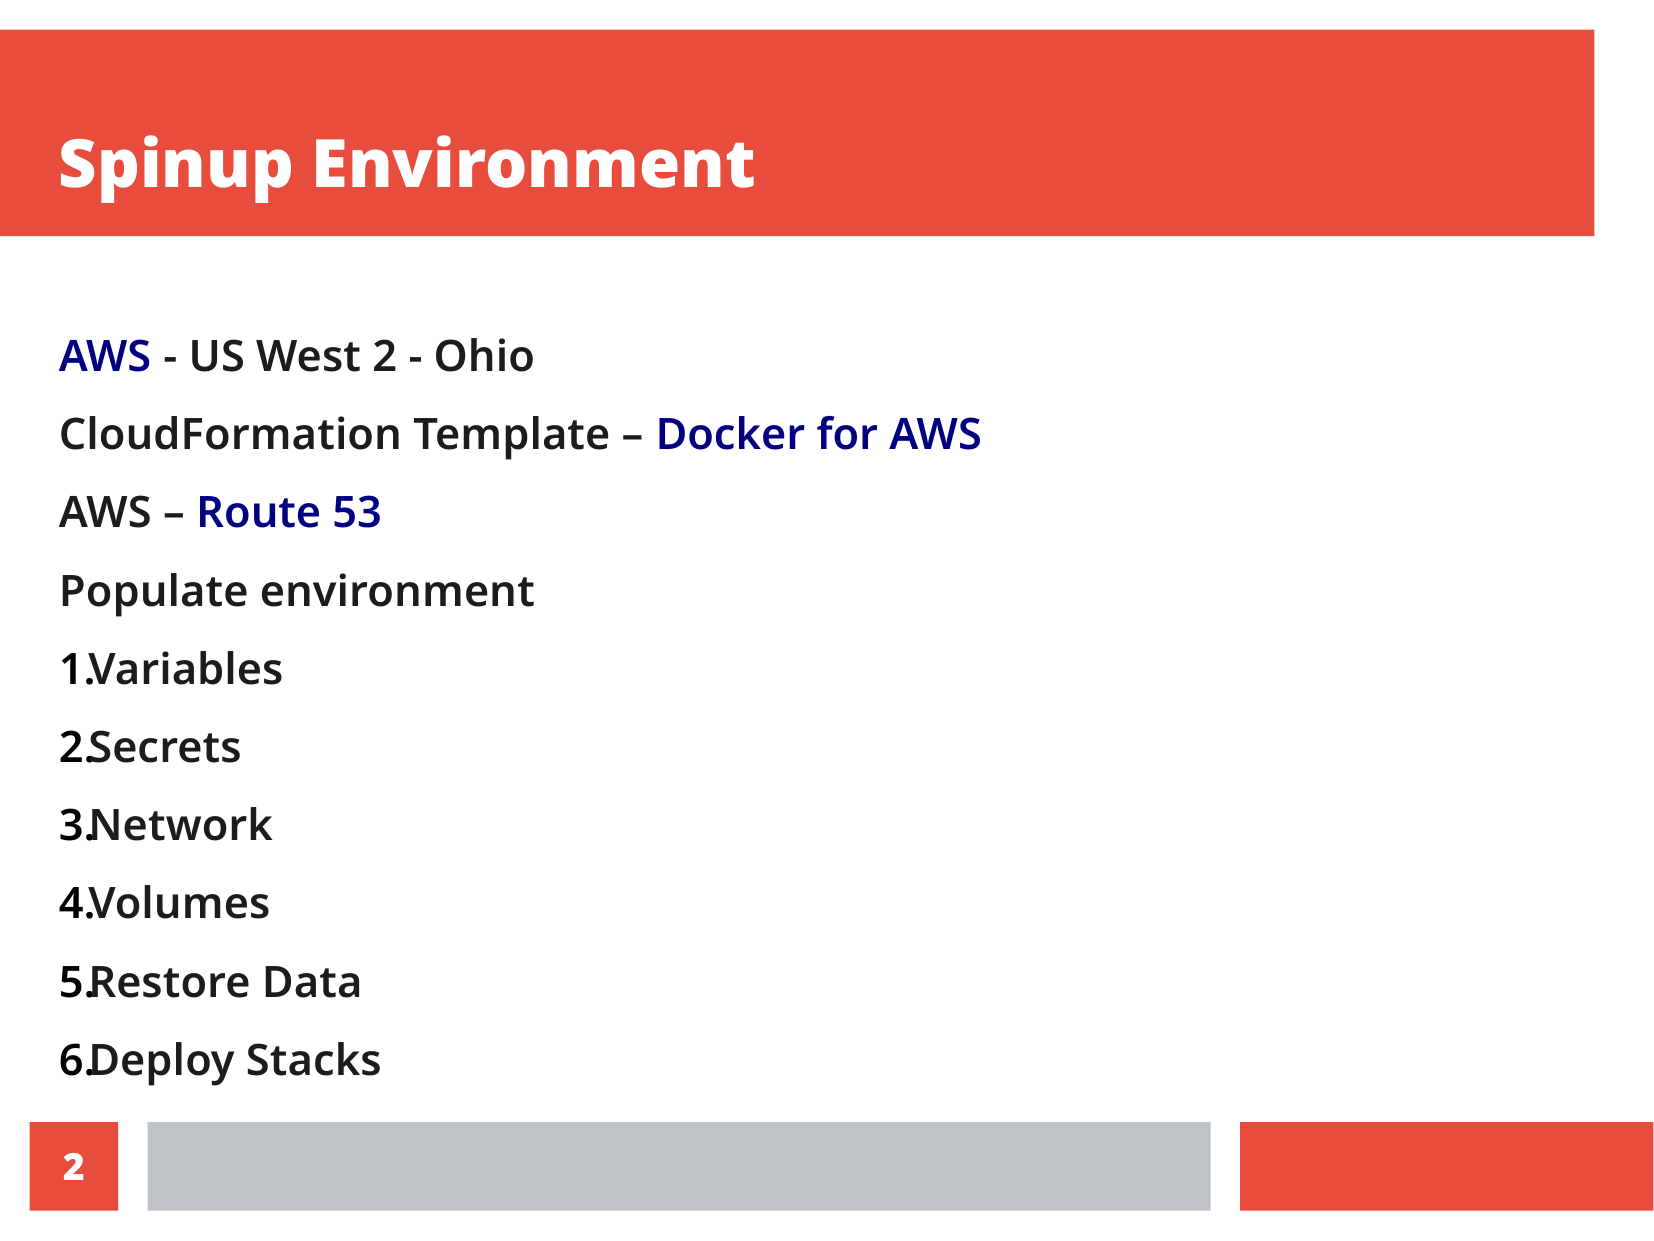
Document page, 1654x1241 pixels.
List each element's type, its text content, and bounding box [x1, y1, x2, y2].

title Spinup Environment [59, 59, 1595, 207]
list AWS - US West 2 - Ohio CloudFormation Template – Docker for AWS AWS – Route 53 Populate environment Variables Secrets Network Volumes Restore Data Deploy Stacks [59, 324, 1565, 1093]
